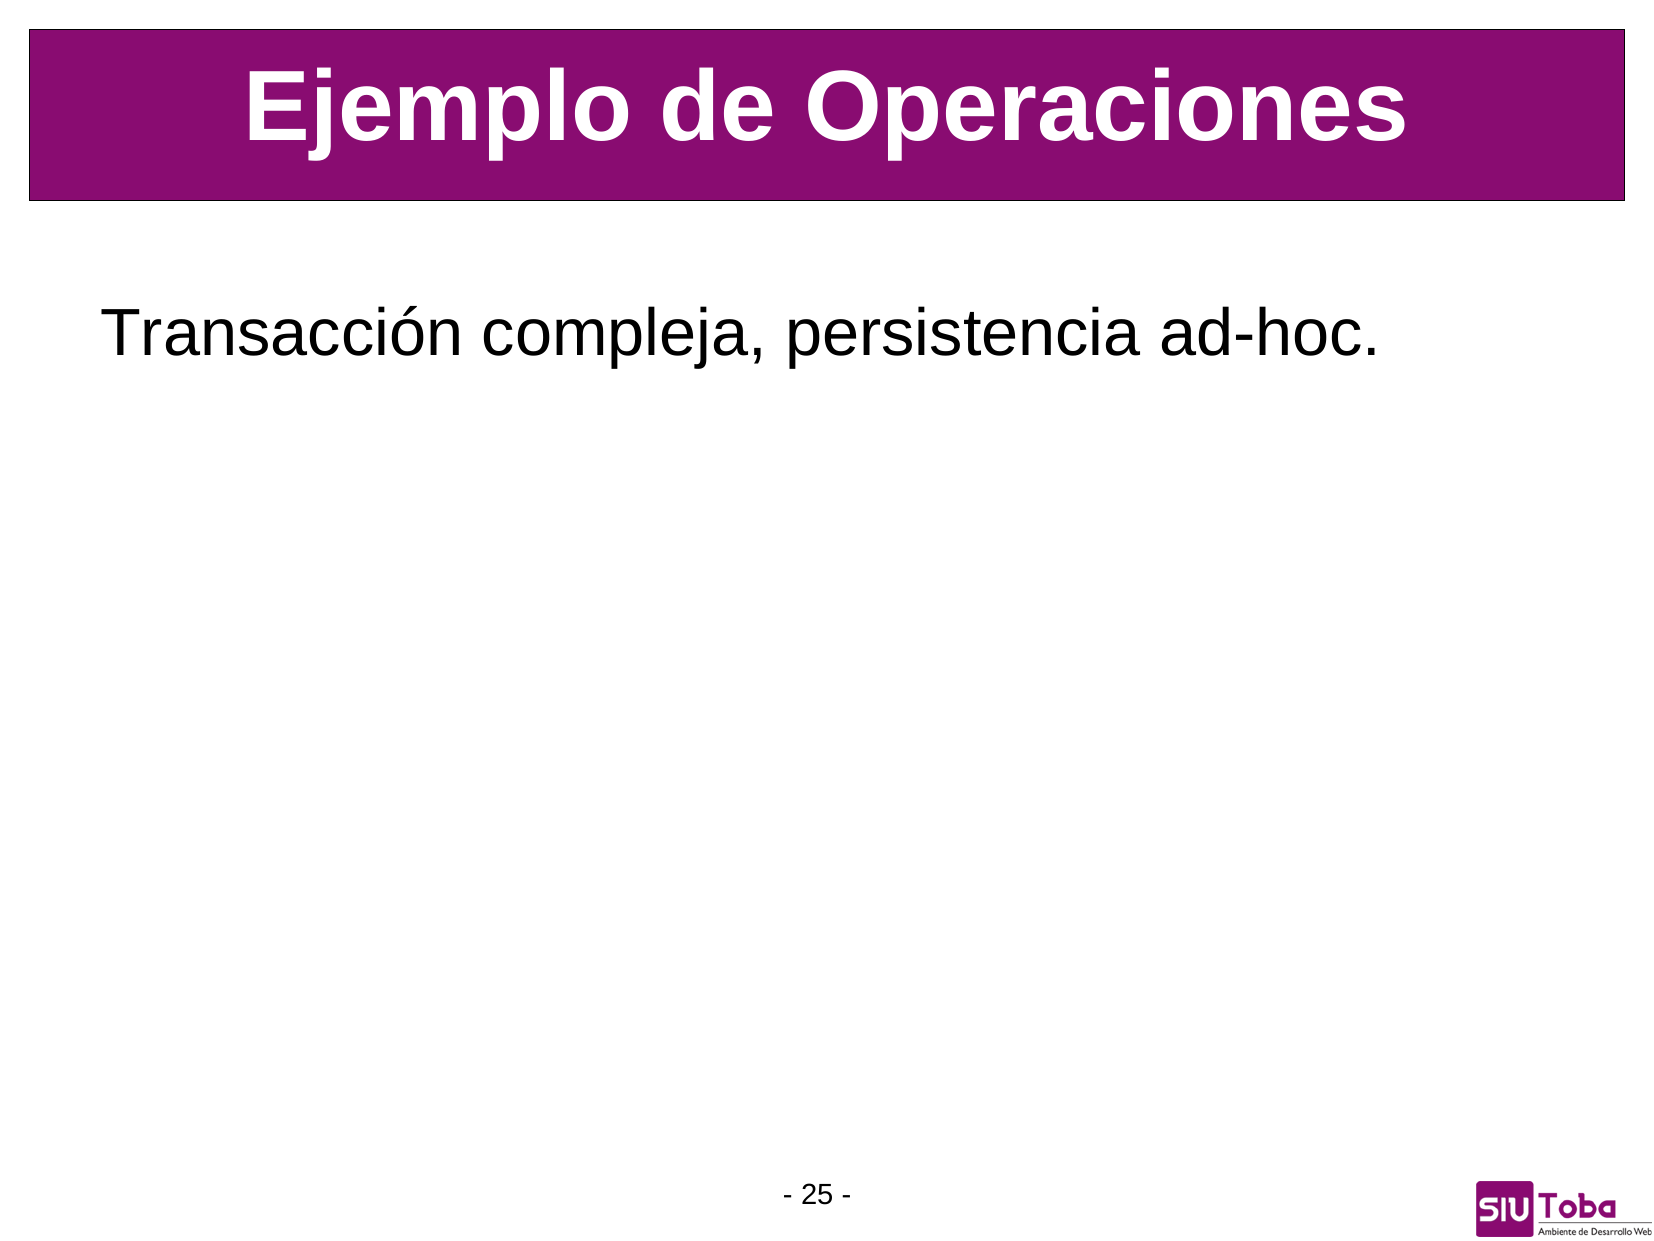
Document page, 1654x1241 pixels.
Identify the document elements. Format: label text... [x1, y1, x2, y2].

title Ejemplo de Operaciones [59, 47, 1595, 166]
list Transacción compleja, persistencia ad-hoc. [82, 295, 1565, 1109]
picture [1476, 1181, 1652, 1237]
